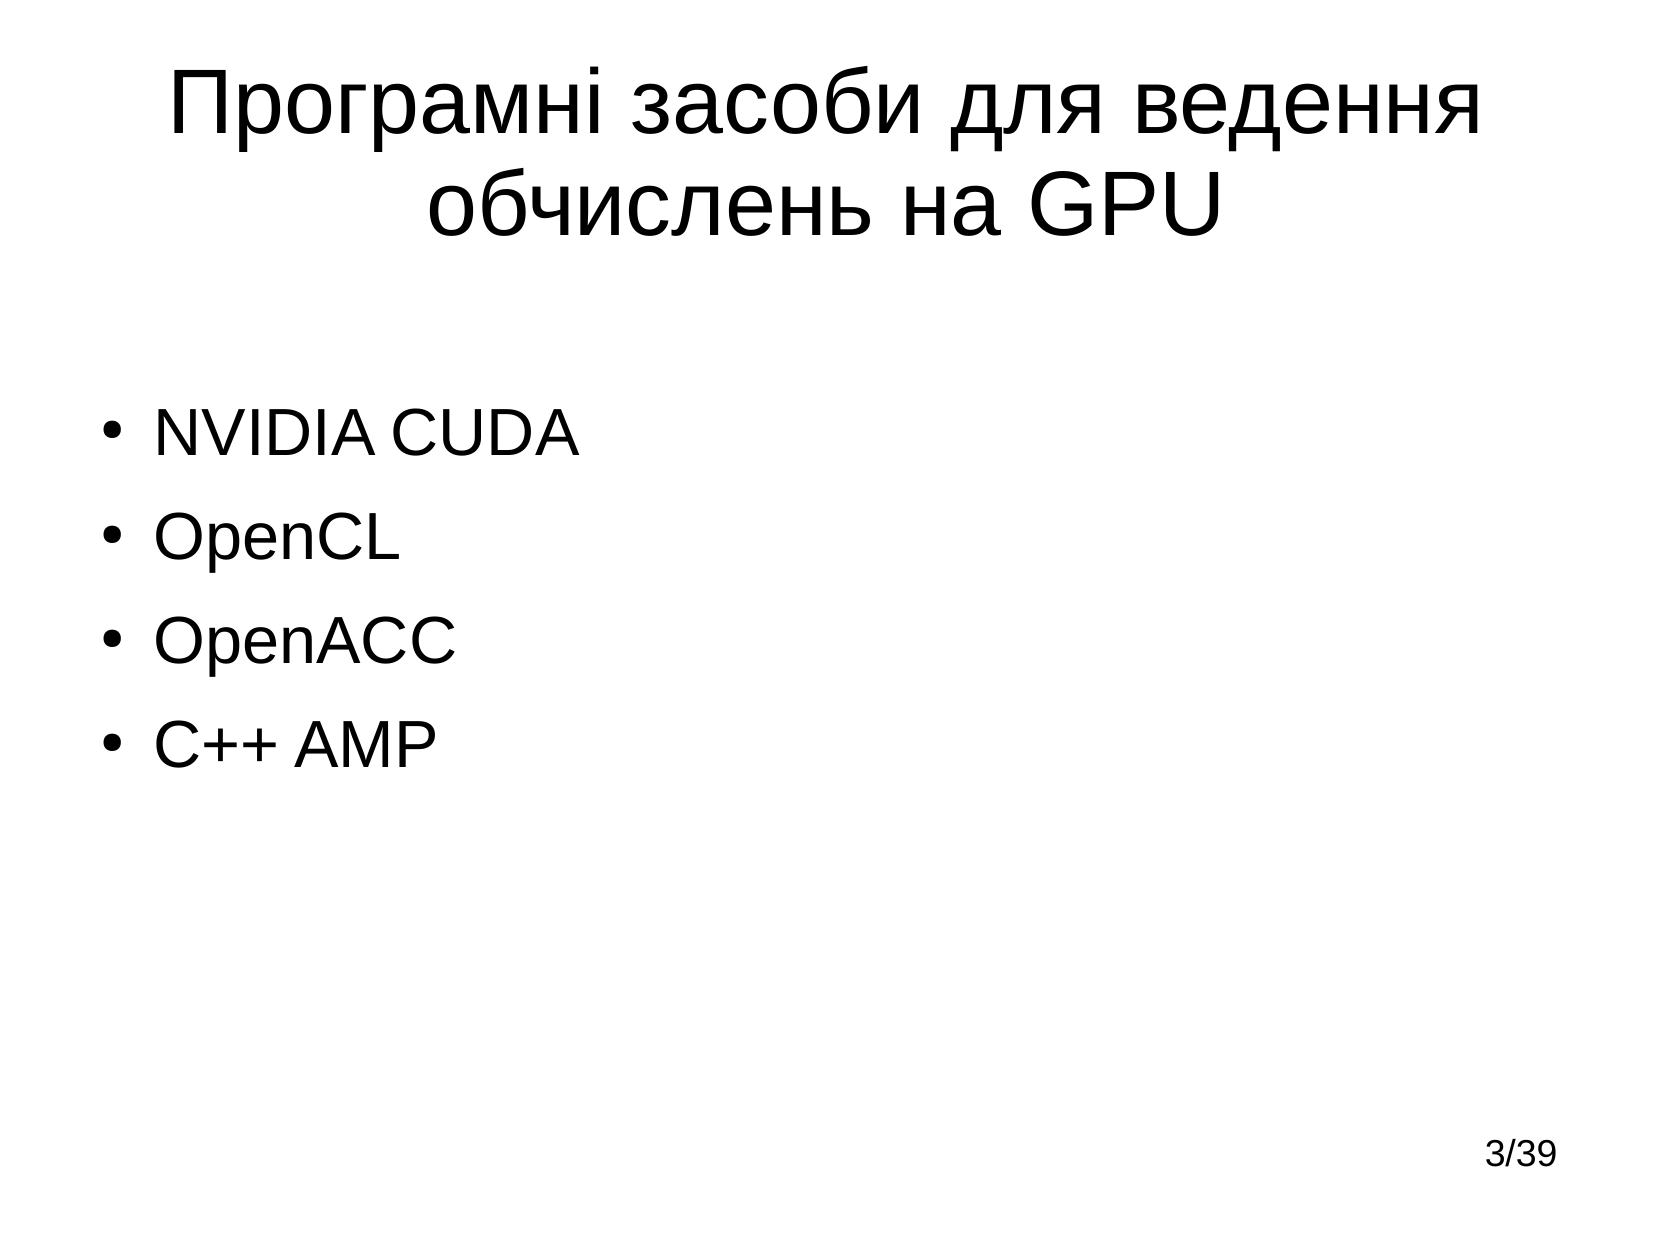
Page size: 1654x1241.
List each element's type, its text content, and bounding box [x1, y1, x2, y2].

list NVIDIA CUDA OpenCL OpenACC C++ AMP [82, 290, 1571, 1010]
title Програмні засоби для ведення обчислень на GPU [82, 49, 1571, 257]
text_box 3/39 [1470, 1125, 1606, 1182]
